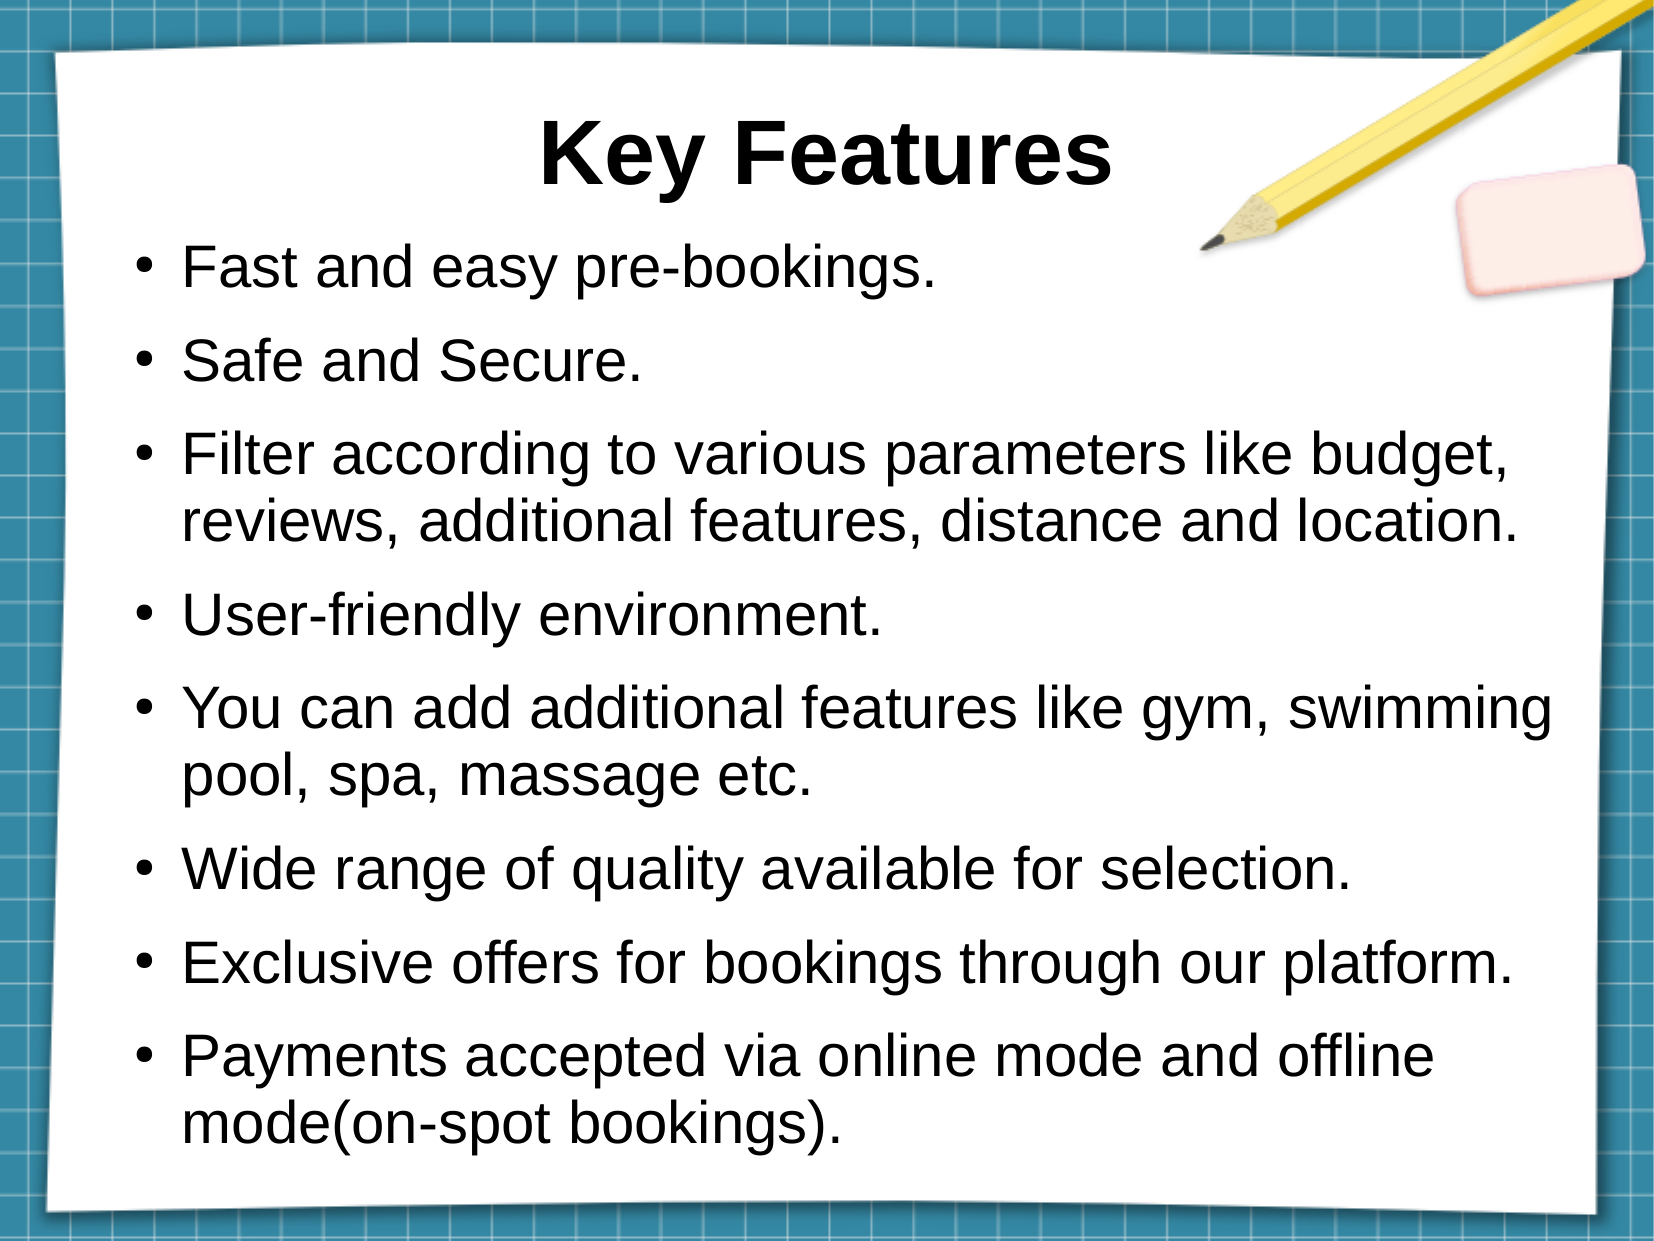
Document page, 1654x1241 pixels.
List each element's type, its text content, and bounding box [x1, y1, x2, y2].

title Key Features [82, 49, 1571, 257]
list Fast and easy pre-bookings. Safe and Secure. Filter according to various parameters like budget, reviews, additional features, distance and location. User-friendly environment. You can add additional features like gym, swimming pool, spa, massage etc. Wide range of quality available for selection. Exclusive offers for bookings through our platform. Payments accepted via online mode and offline mode(on-spot bookings). [118, 233, 1607, 1170]
picture [0, 0, 1654, 1241]
